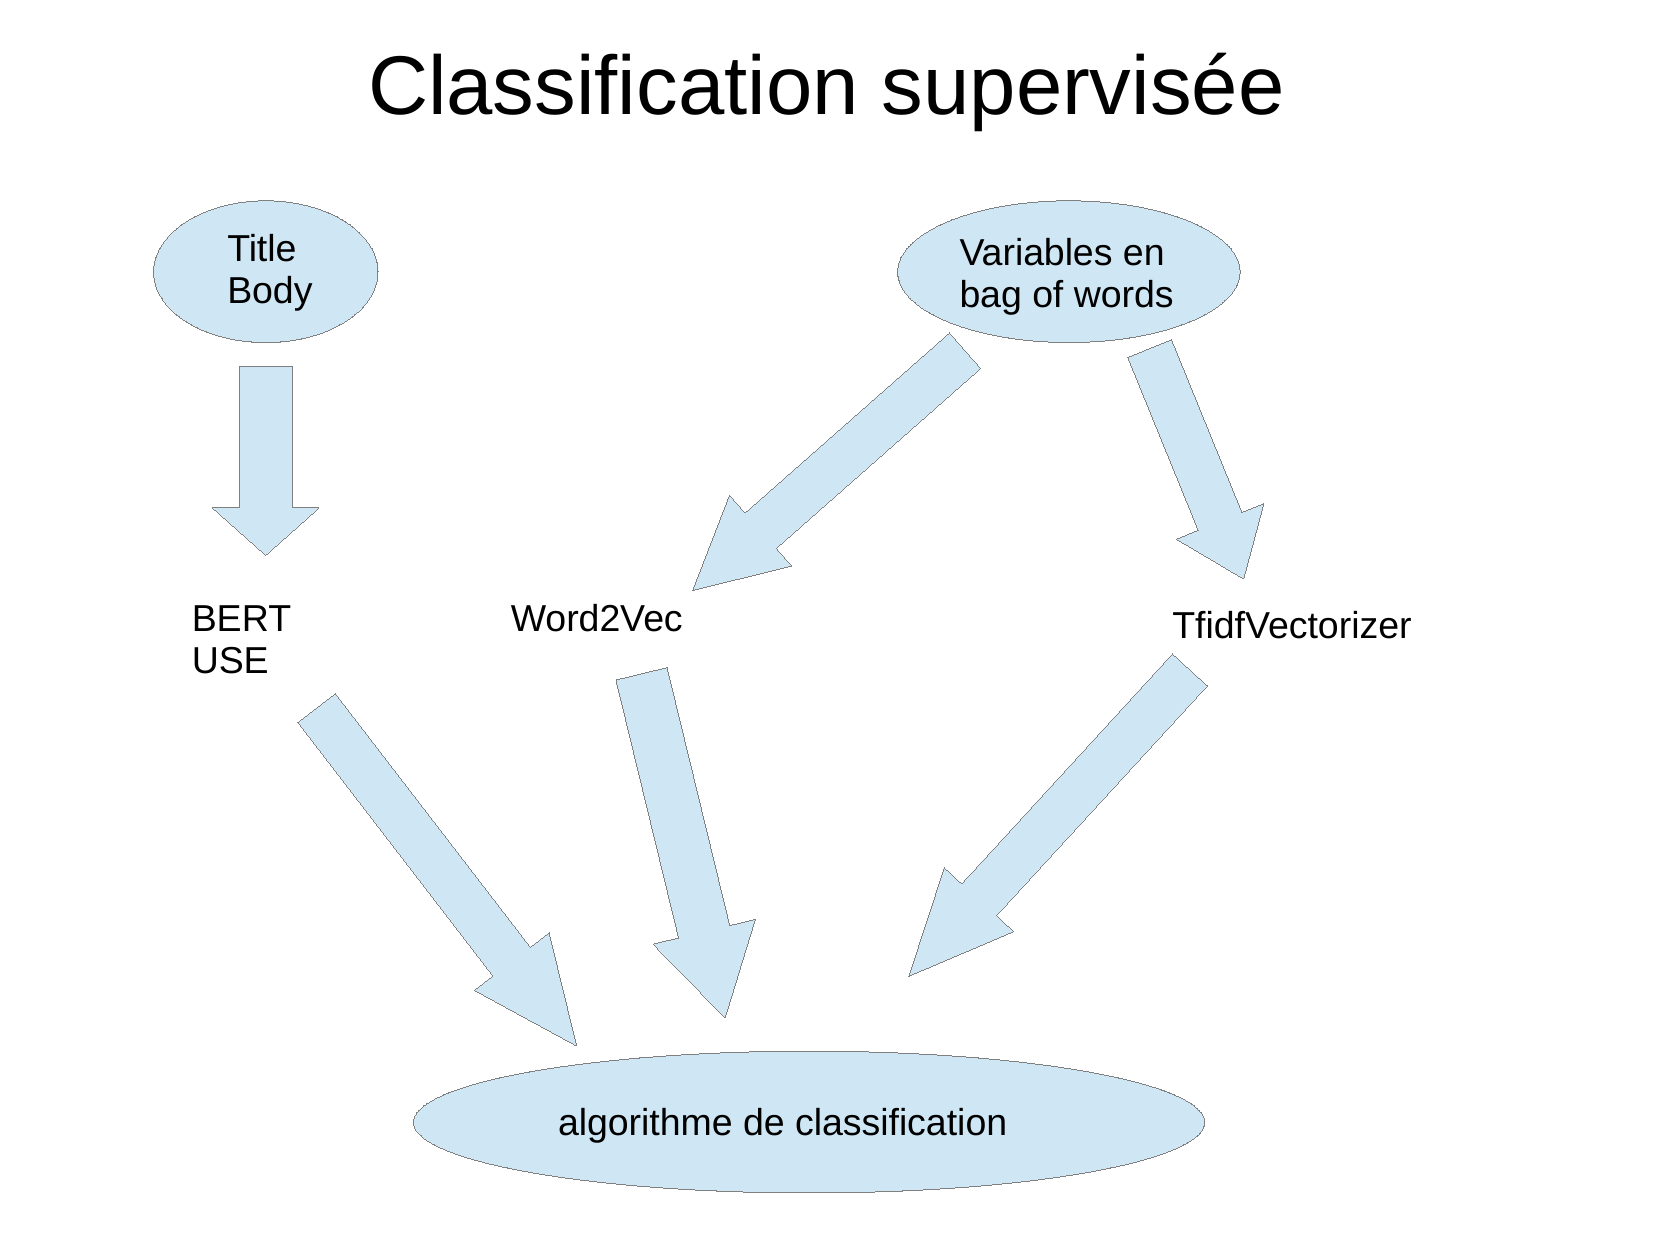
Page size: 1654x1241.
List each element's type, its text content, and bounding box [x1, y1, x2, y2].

title Classification supervisée [82, 0, 1571, 189]
text_box Title Body [212, 219, 390, 319]
text_box [1127, 339, 1264, 579]
text_box BERT USE [177, 590, 367, 690]
text_box [616, 667, 756, 1018]
text_box [297, 693, 577, 1046]
text_box Variables en bag of words [944, 224, 1217, 366]
text_box TfidfVectorizer [1157, 596, 1536, 654]
text_box [153, 200, 350, 343]
text_box [212, 366, 319, 556]
text_box [908, 653, 1208, 977]
text_box algorithme de classification [543, 1093, 1264, 1193]
text_box [692, 332, 981, 590]
text_box [413, 1051, 1170, 1175]
text_box [897, 200, 1196, 321]
text_box Word2Vec [496, 590, 721, 690]
text_box [1217, 236, 1241, 308]
